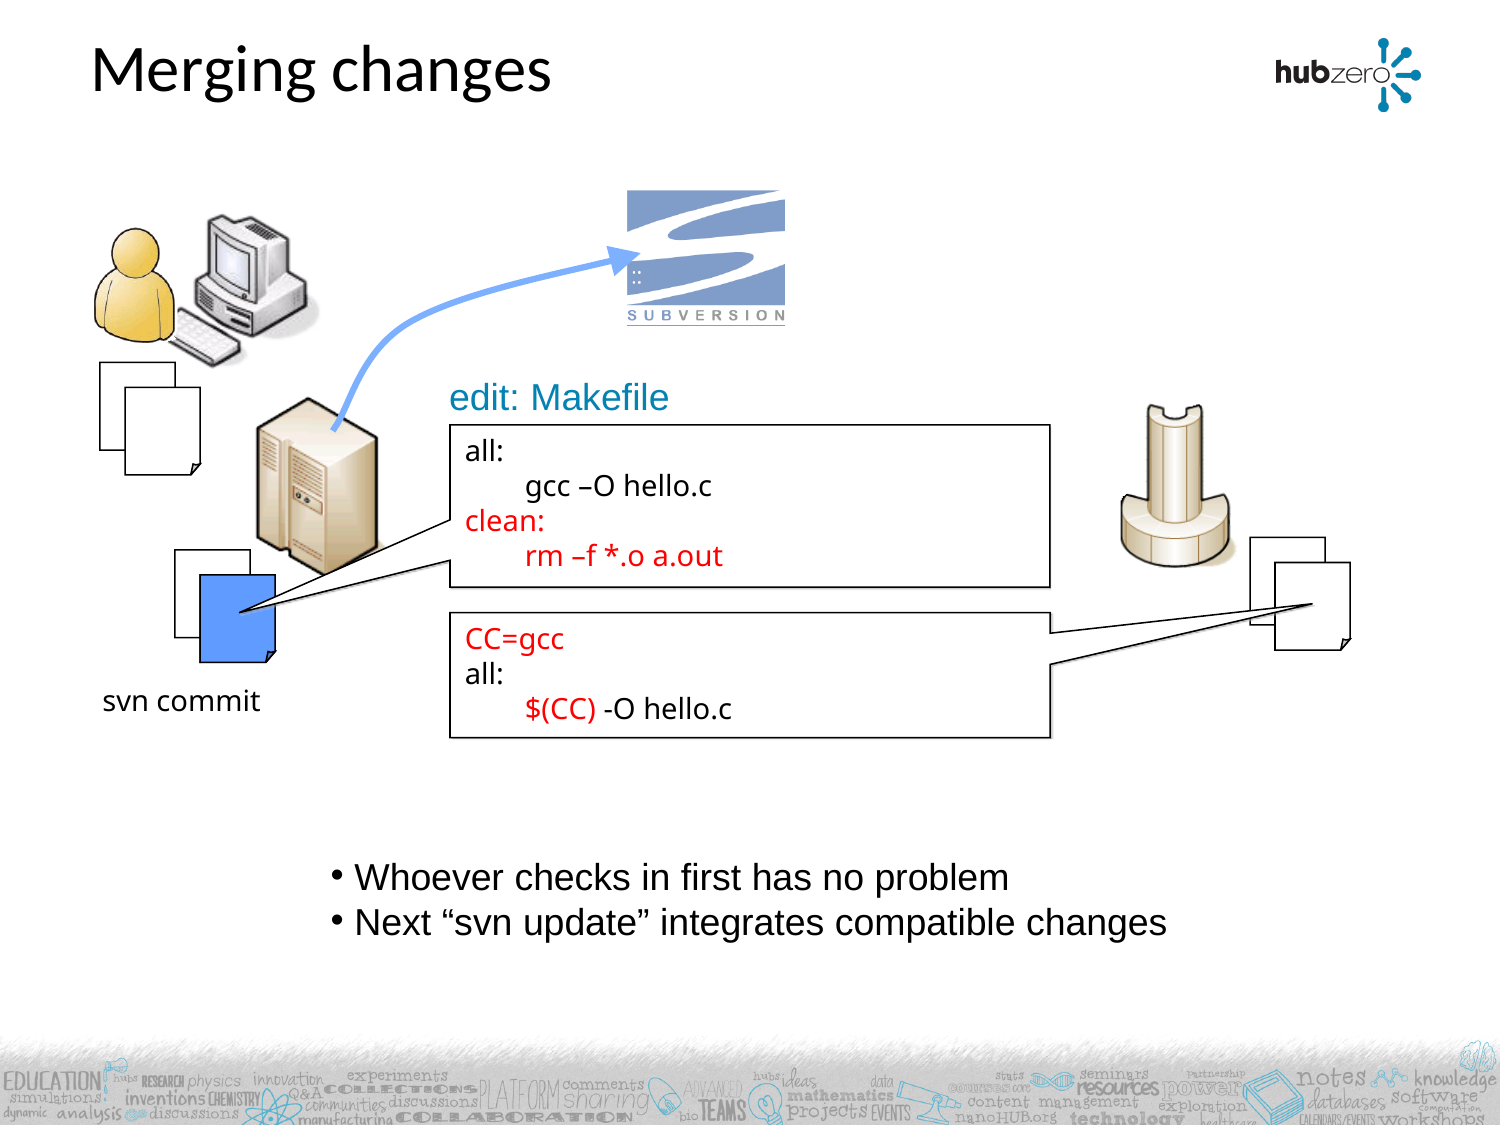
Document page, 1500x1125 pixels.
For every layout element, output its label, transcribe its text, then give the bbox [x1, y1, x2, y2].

text_box Merging changes [75, 12, 1249, 118]
picture [624, 187, 788, 328]
picture [87, 199, 330, 380]
text_box [174, 549, 276, 663]
picture [343, 572, 405, 588]
picture [0, 1034, 1500, 1125]
text_box all: gcc –O hello.c clean: rm –f *.o a.out [239, 424, 1050, 613]
text_box [1250, 537, 1351, 651]
text_box CC=gcc all: $(CC) -O hello.c [450, 603, 1313, 738]
text_box Whoever checks in first has no problem Next “svn update” integrates compatible changes [315, 844, 1183, 951]
picture [249, 387, 405, 588]
text_box [99, 362, 201, 475]
text_box svn commit [87, 674, 276, 726]
picture [1100, 387, 1253, 579]
text_box edit: Makefile [434, 365, 685, 427]
picture [1272, 35, 1424, 115]
